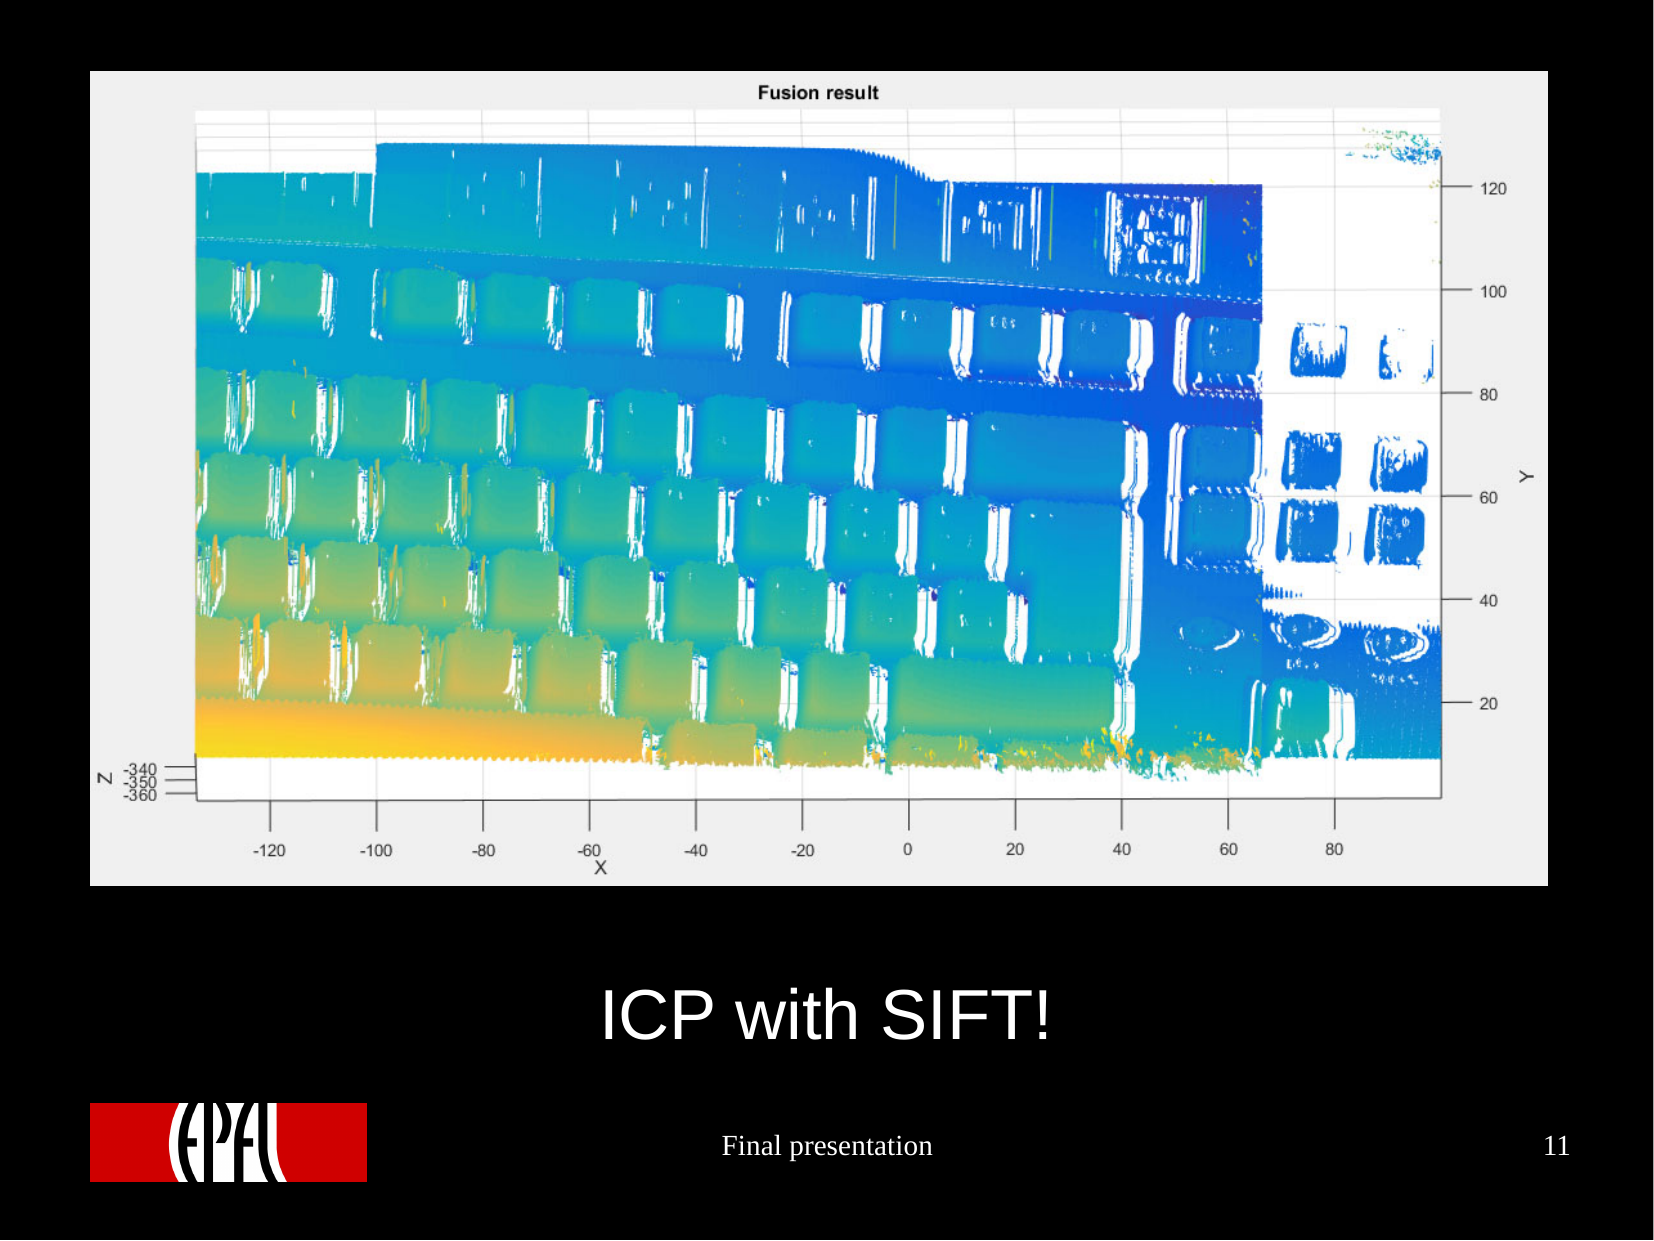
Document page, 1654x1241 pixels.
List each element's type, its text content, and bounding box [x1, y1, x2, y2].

picture [90, 71, 1548, 886]
subtitle ICP with SIFT! [82, 956, 1571, 1074]
picture [90, 1103, 367, 1182]
